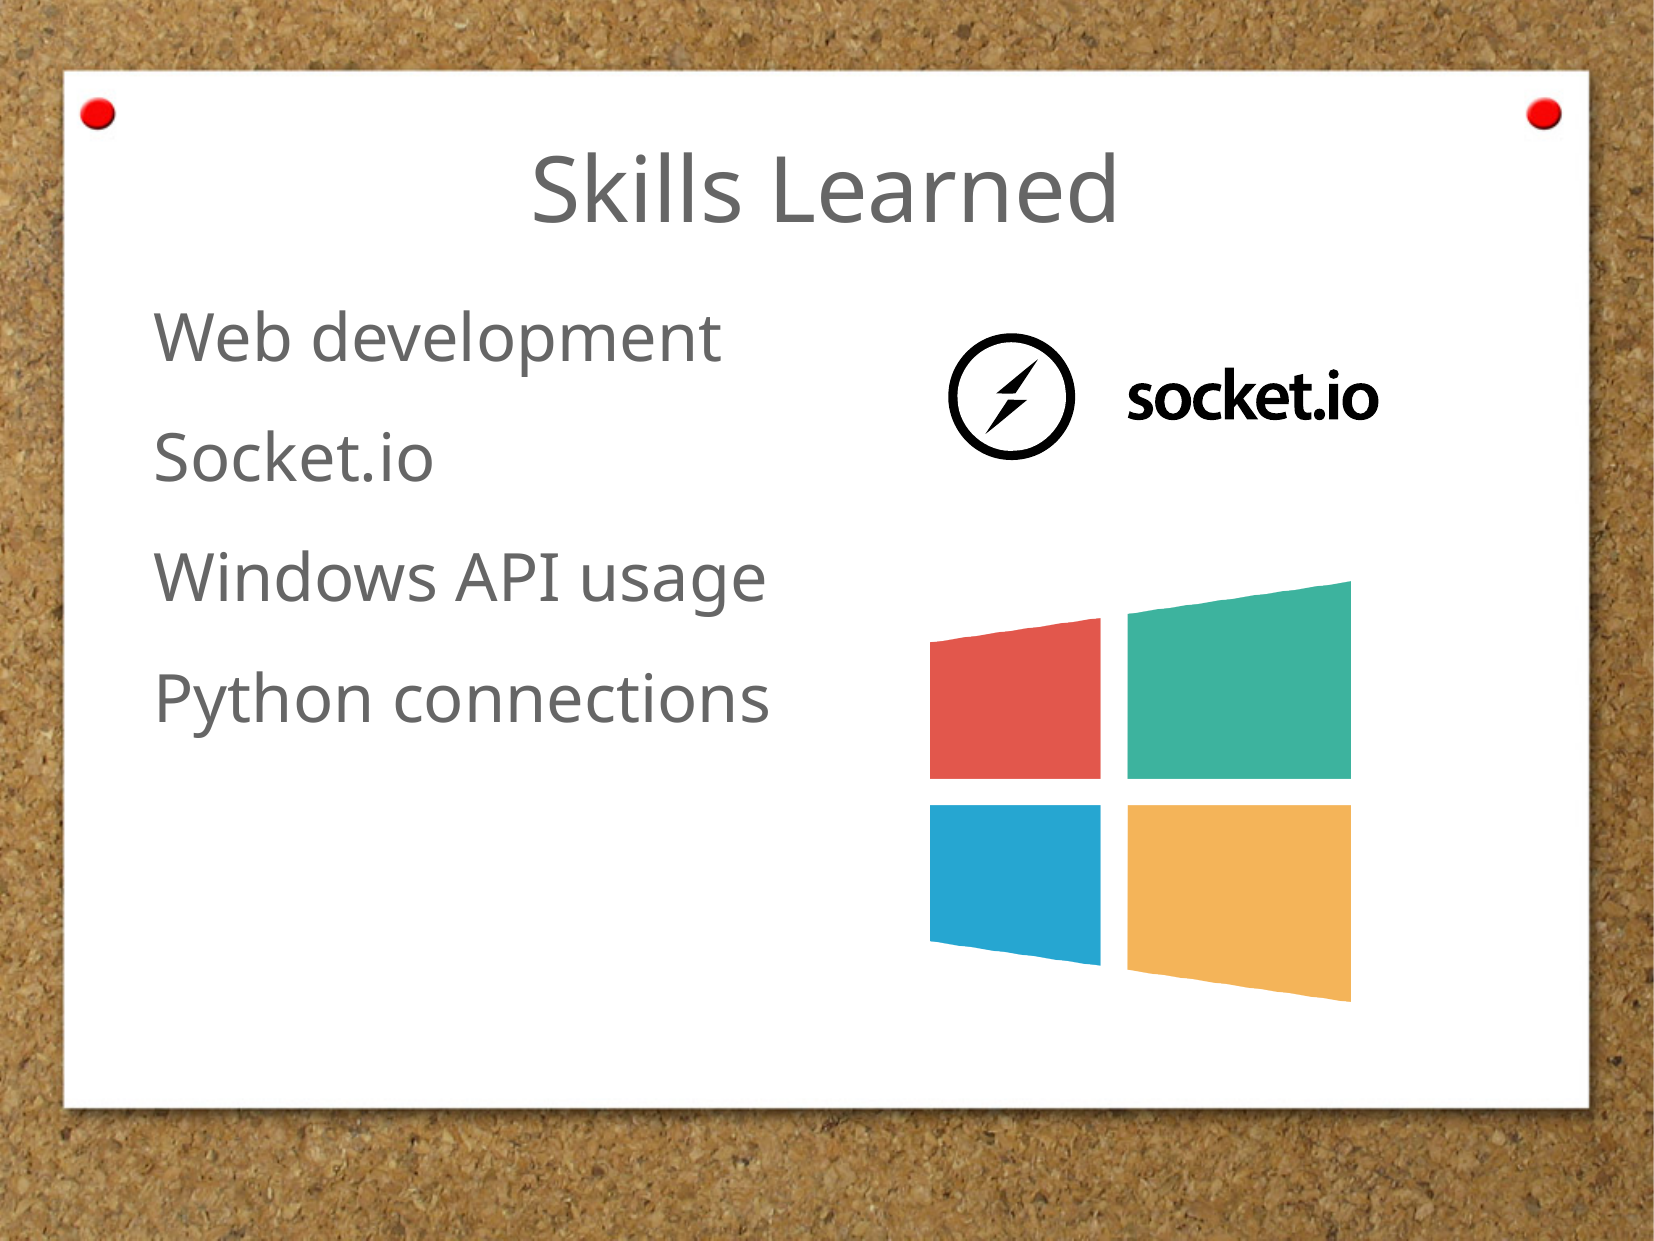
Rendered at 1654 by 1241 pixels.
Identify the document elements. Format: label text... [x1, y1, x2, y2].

picture [0, 0, 1654, 1241]
title Skills Learned [82, 83, 1571, 290]
list Web development Socket.io Windows API usage Python connections [82, 290, 1571, 1010]
